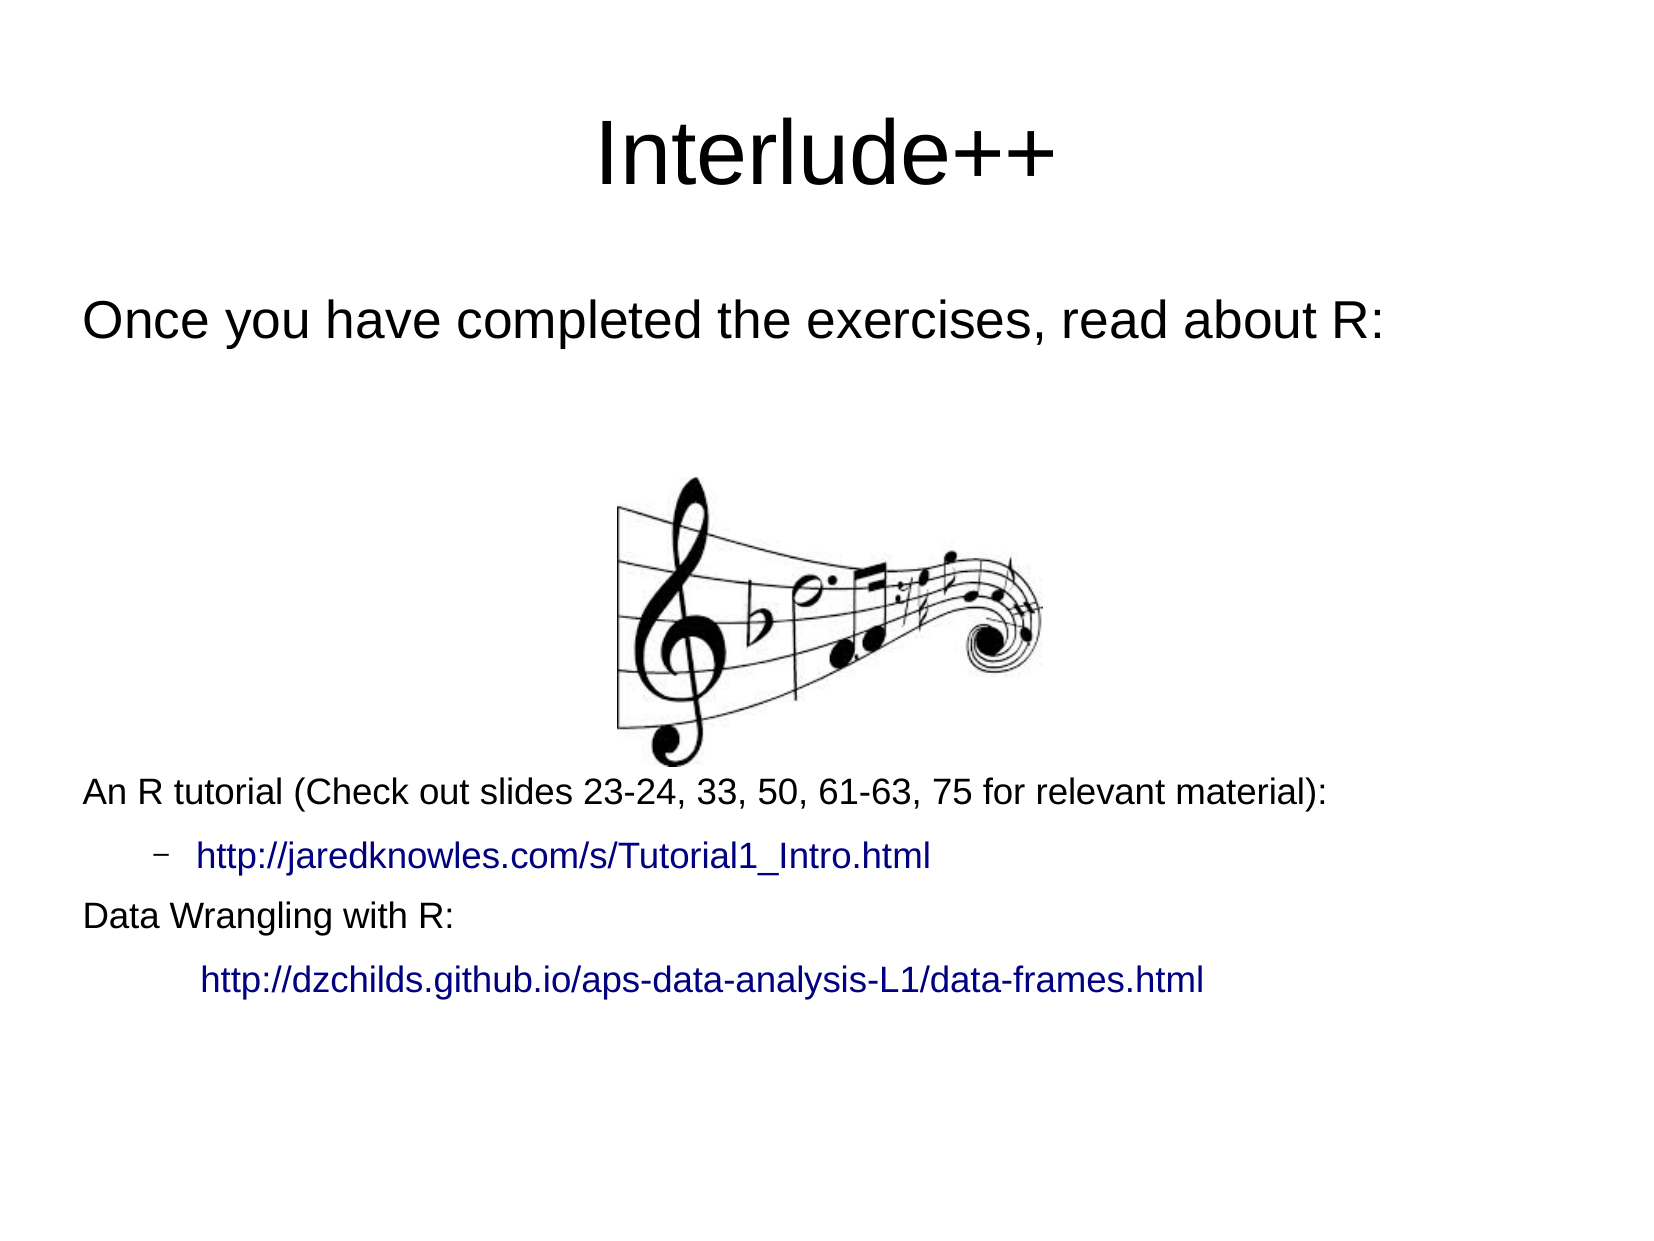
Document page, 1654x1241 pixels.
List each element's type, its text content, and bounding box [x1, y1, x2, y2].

picture [617, 477, 1043, 767]
title Interlude++ [82, 49, 1571, 257]
list Once you have completed the exercises, read about R: An R tutorial (Check out slides 23-24, 33, 50, 61-63, 75 for relevant material): http://jaredknowles.com/s/Tutorial1_Intro.html Data Wrangling with R: http://dzchilds.github.io/aps-data-analysis-L1/data-frames.html [82, 290, 1538, 1010]
